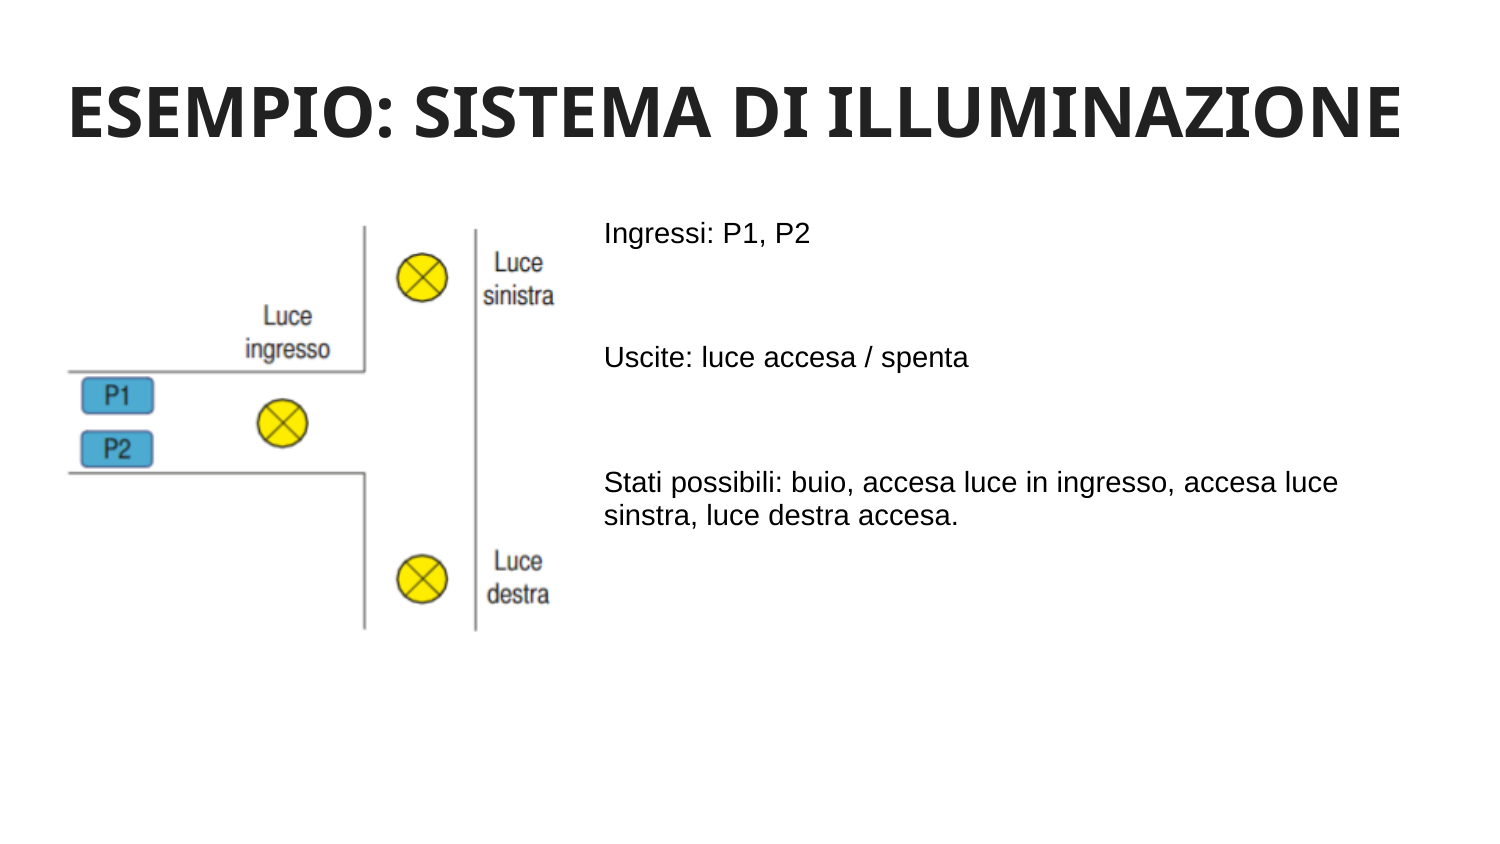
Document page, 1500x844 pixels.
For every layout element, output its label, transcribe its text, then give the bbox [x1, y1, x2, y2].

title ESEMPIO: SISTEMA DI ILLUMINAZIONE [51, 48, 1449, 180]
picture [51, 198, 589, 646]
list Ingressi: P1, P2 Uscite: luce accesa / spenta Stati possibili: buio, accesa luce in ingresso, accesa luce sinstra, luce destra accesa. [588, 201, 1449, 747]
